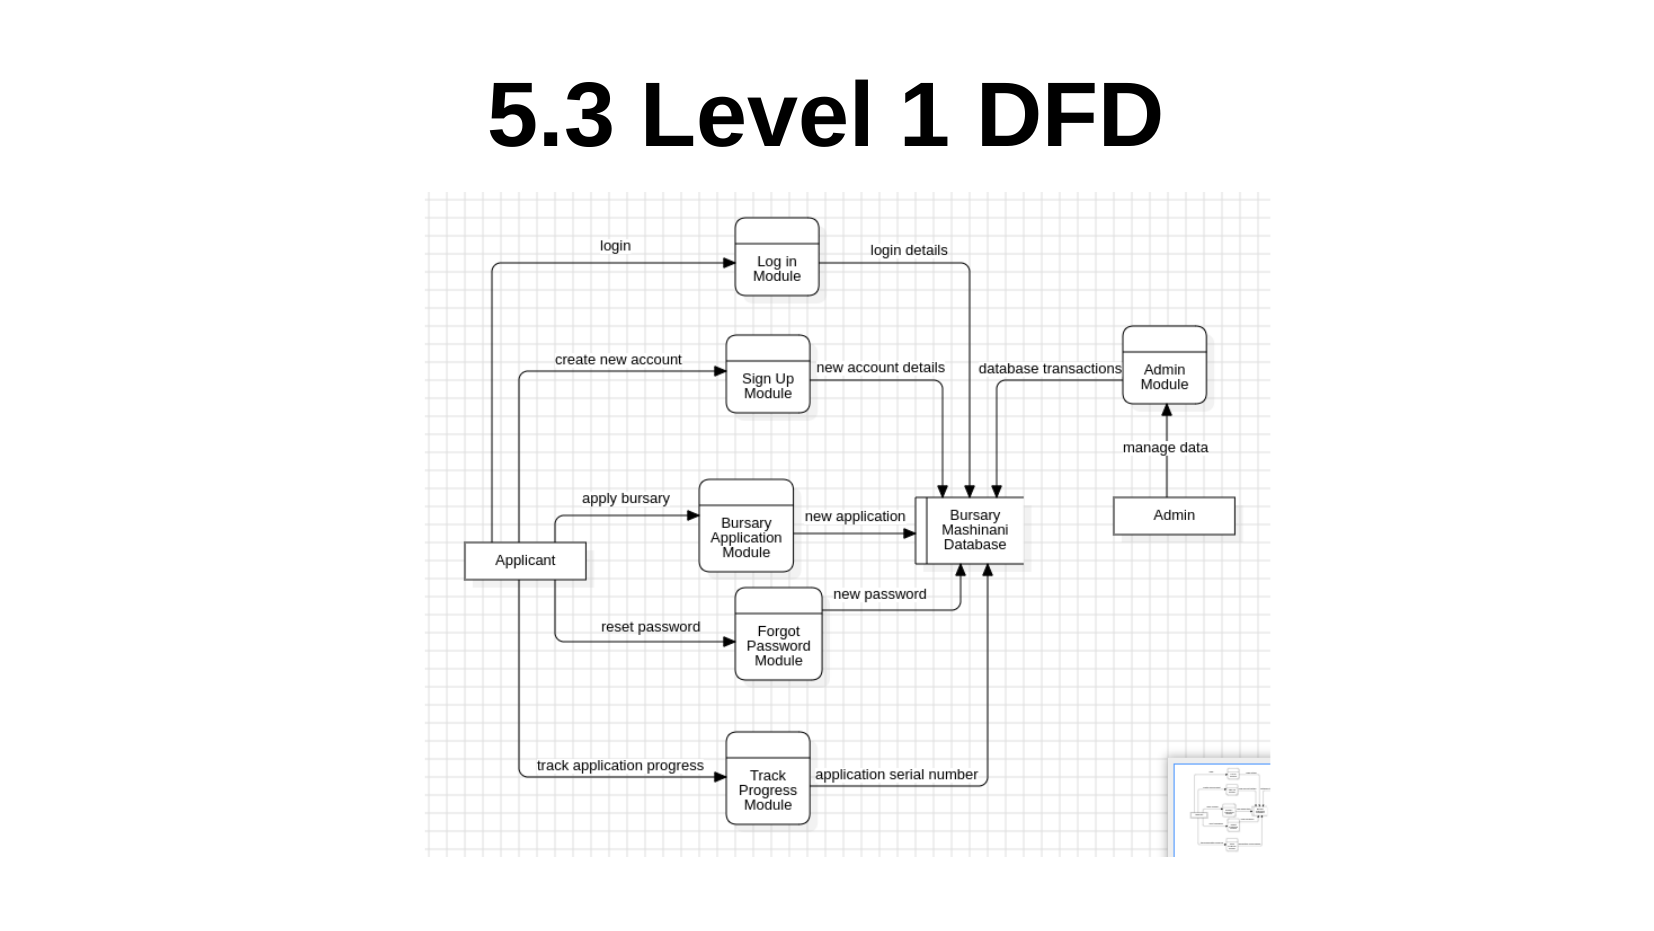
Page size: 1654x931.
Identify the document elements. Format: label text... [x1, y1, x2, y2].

picture [424, 192, 1271, 857]
title 5.3 Level 1 DFD [82, 37, 1571, 193]
